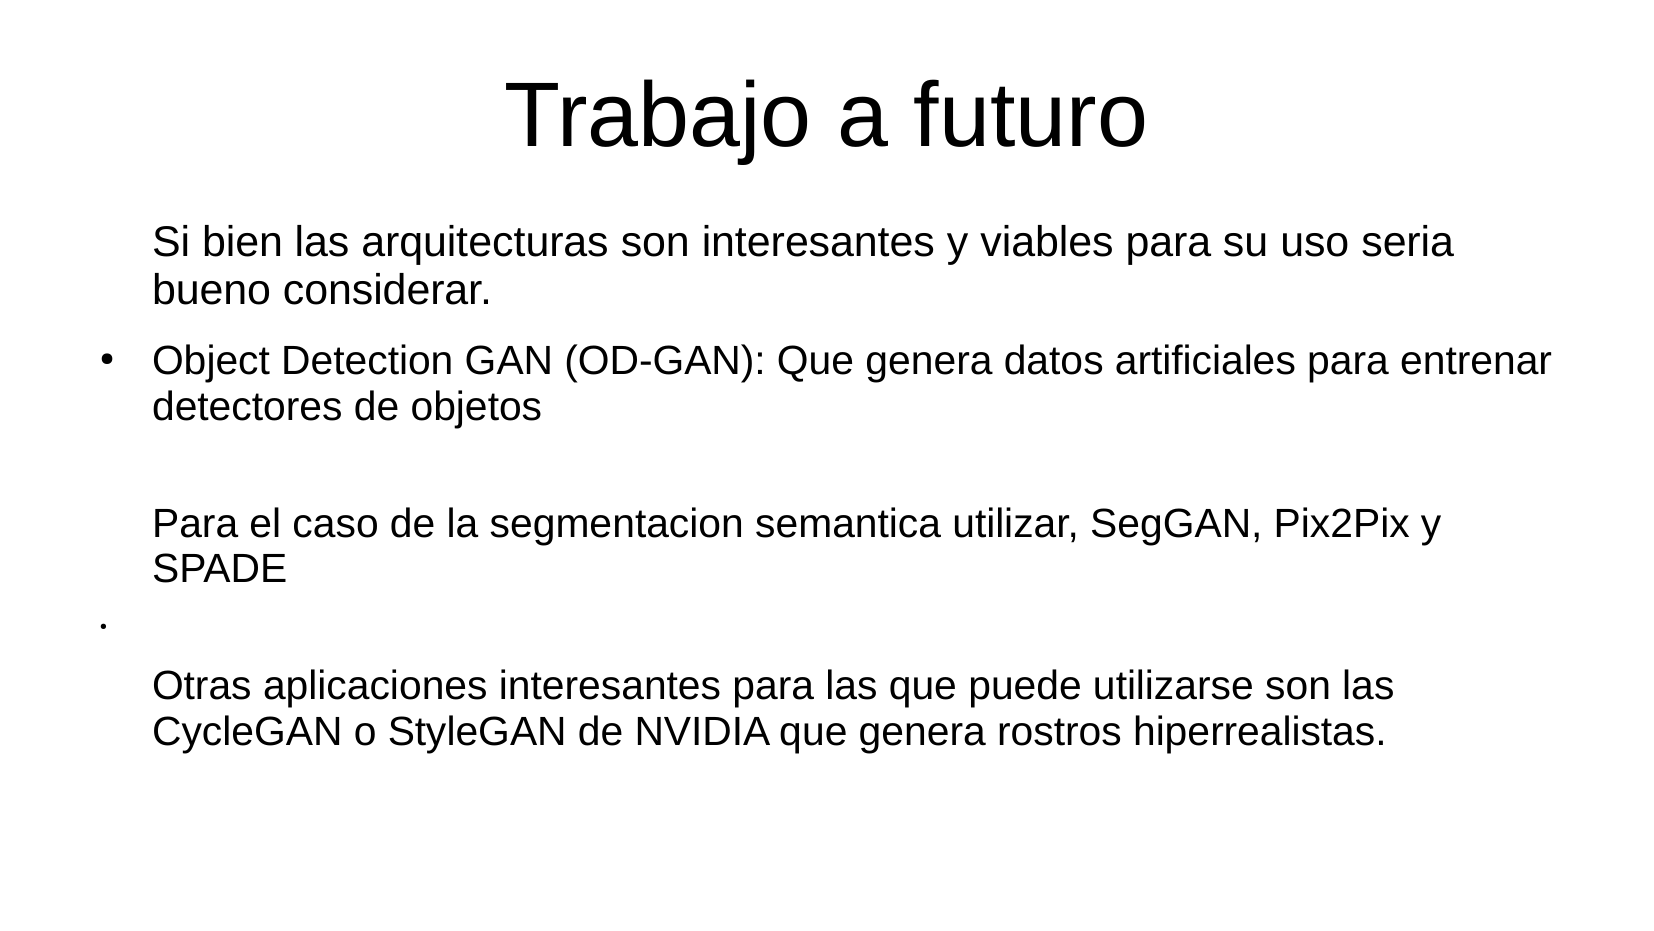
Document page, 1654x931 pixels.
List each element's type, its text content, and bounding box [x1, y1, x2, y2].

title Trabajo a futuro [82, 37, 1571, 193]
list Si bien las arquitecturas son interesantes y viables para su uso seria bueno considerar. Object Detection GAN (OD-GAN): Que genera datos artificiales para entrenar detectores de objetos Para el caso de la segmentacion semantica utilizar, SegGAN, Pix2Pix y SPADE Otras aplicaciones interesantes para las que puede utilizarse son las CycleGAN o StyleGAN de NVIDIA que genera rostros hiperrealistas. [82, 217, 1571, 758]
